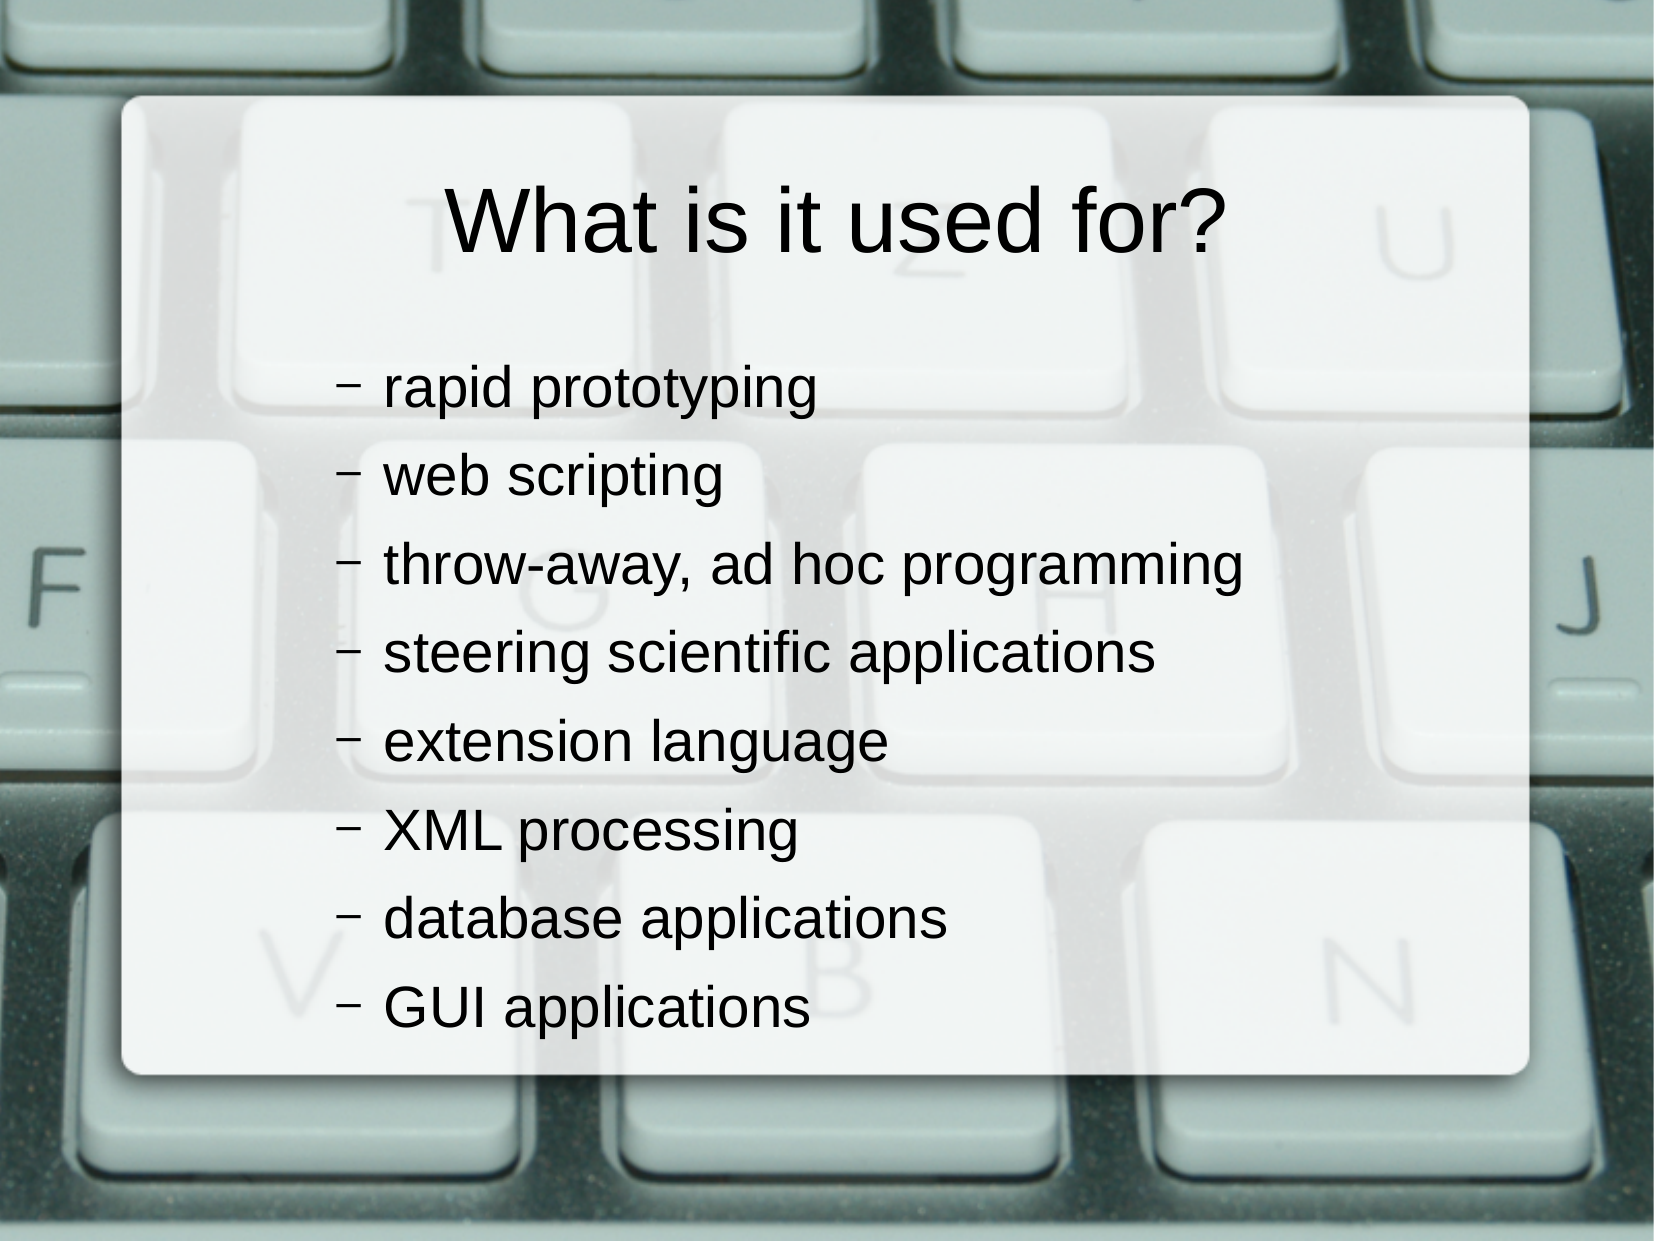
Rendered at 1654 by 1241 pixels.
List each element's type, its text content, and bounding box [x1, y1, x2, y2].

list rapid prototyping web scripting throw-away, ad hoc programming steering scientific applications extension language XML processing database applications GUI applications [147, 354, 1506, 1241]
picture [0, 0, 1654, 1241]
title What is it used for? [135, 117, 1506, 325]
